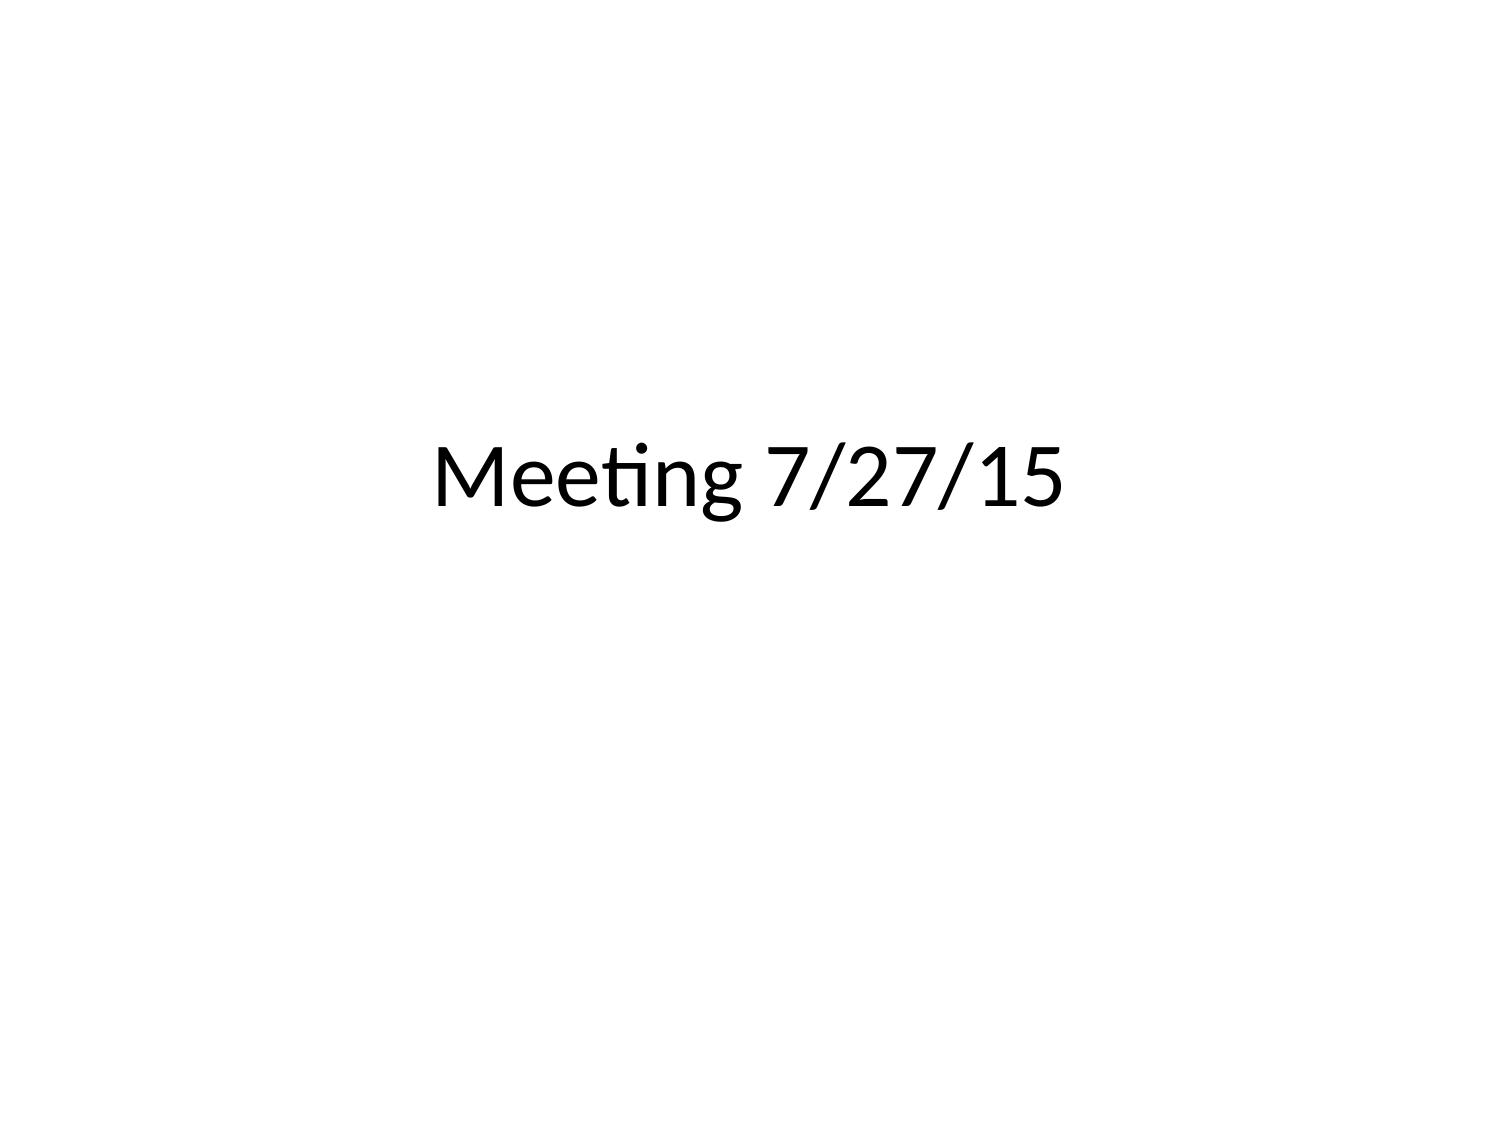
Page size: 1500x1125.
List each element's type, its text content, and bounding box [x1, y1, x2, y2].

title Meeting 7/27/15 [112, 349, 1388, 591]
